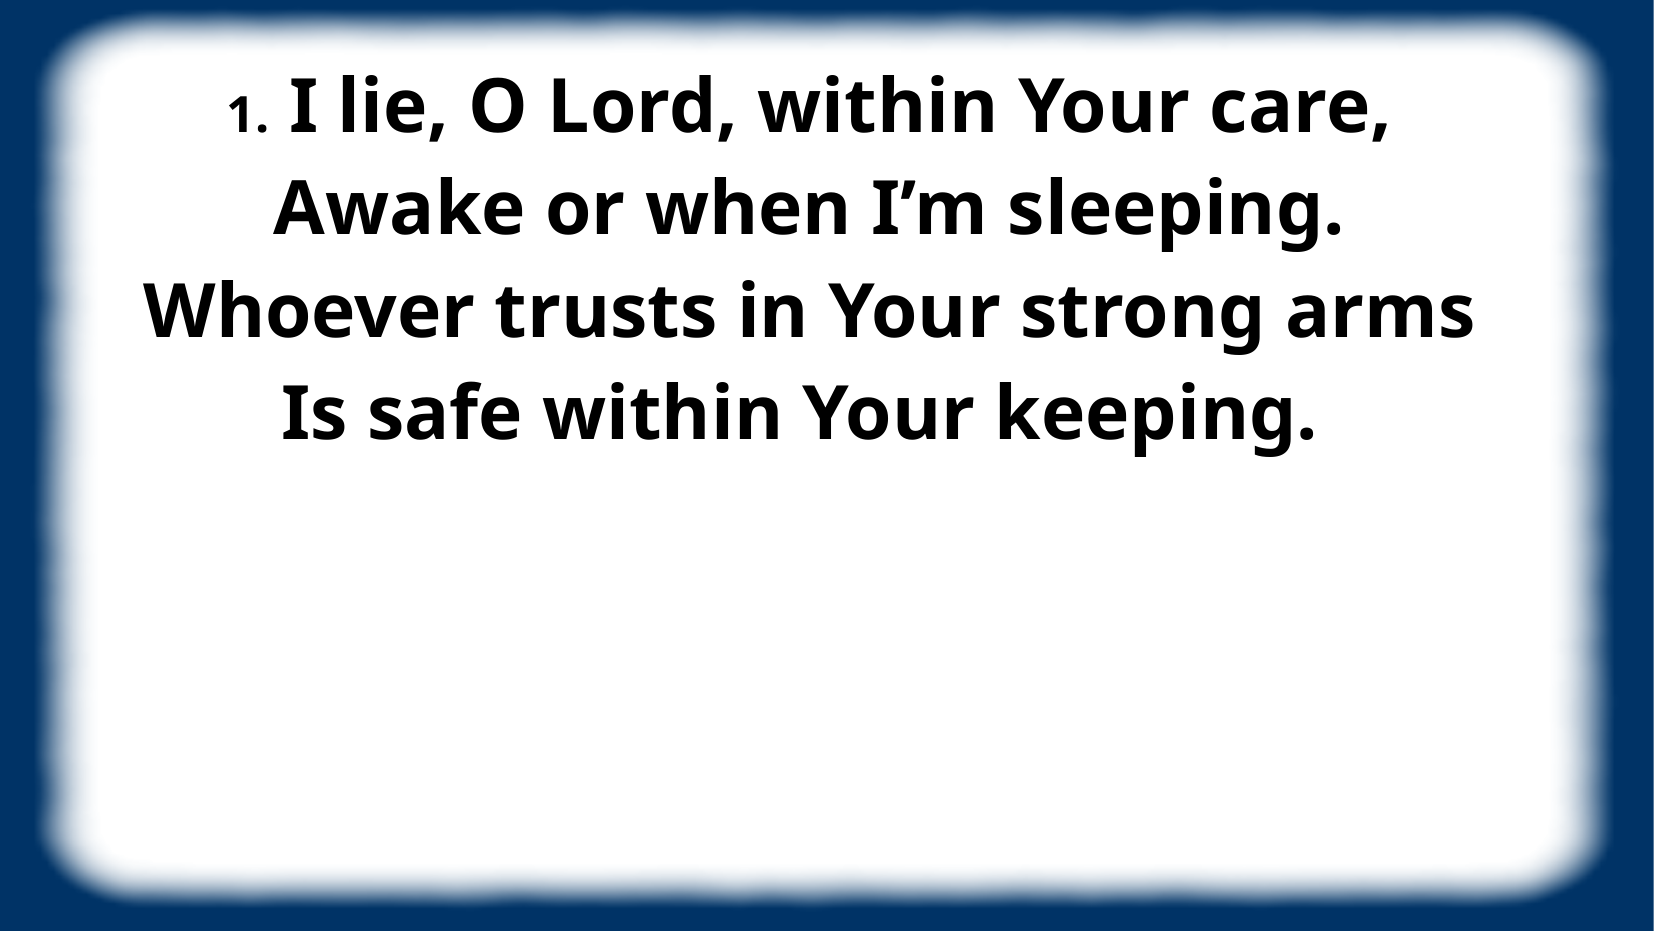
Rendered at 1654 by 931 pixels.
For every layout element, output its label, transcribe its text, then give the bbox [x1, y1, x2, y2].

picture [0, 0, 1654, 931]
text_box 1. I lie, O Lord, within Your care, Awake or when I’m sleeping. Whoever trusts in Your strong arms Is safe within Your keeping. [90, 45, 1531, 460]
